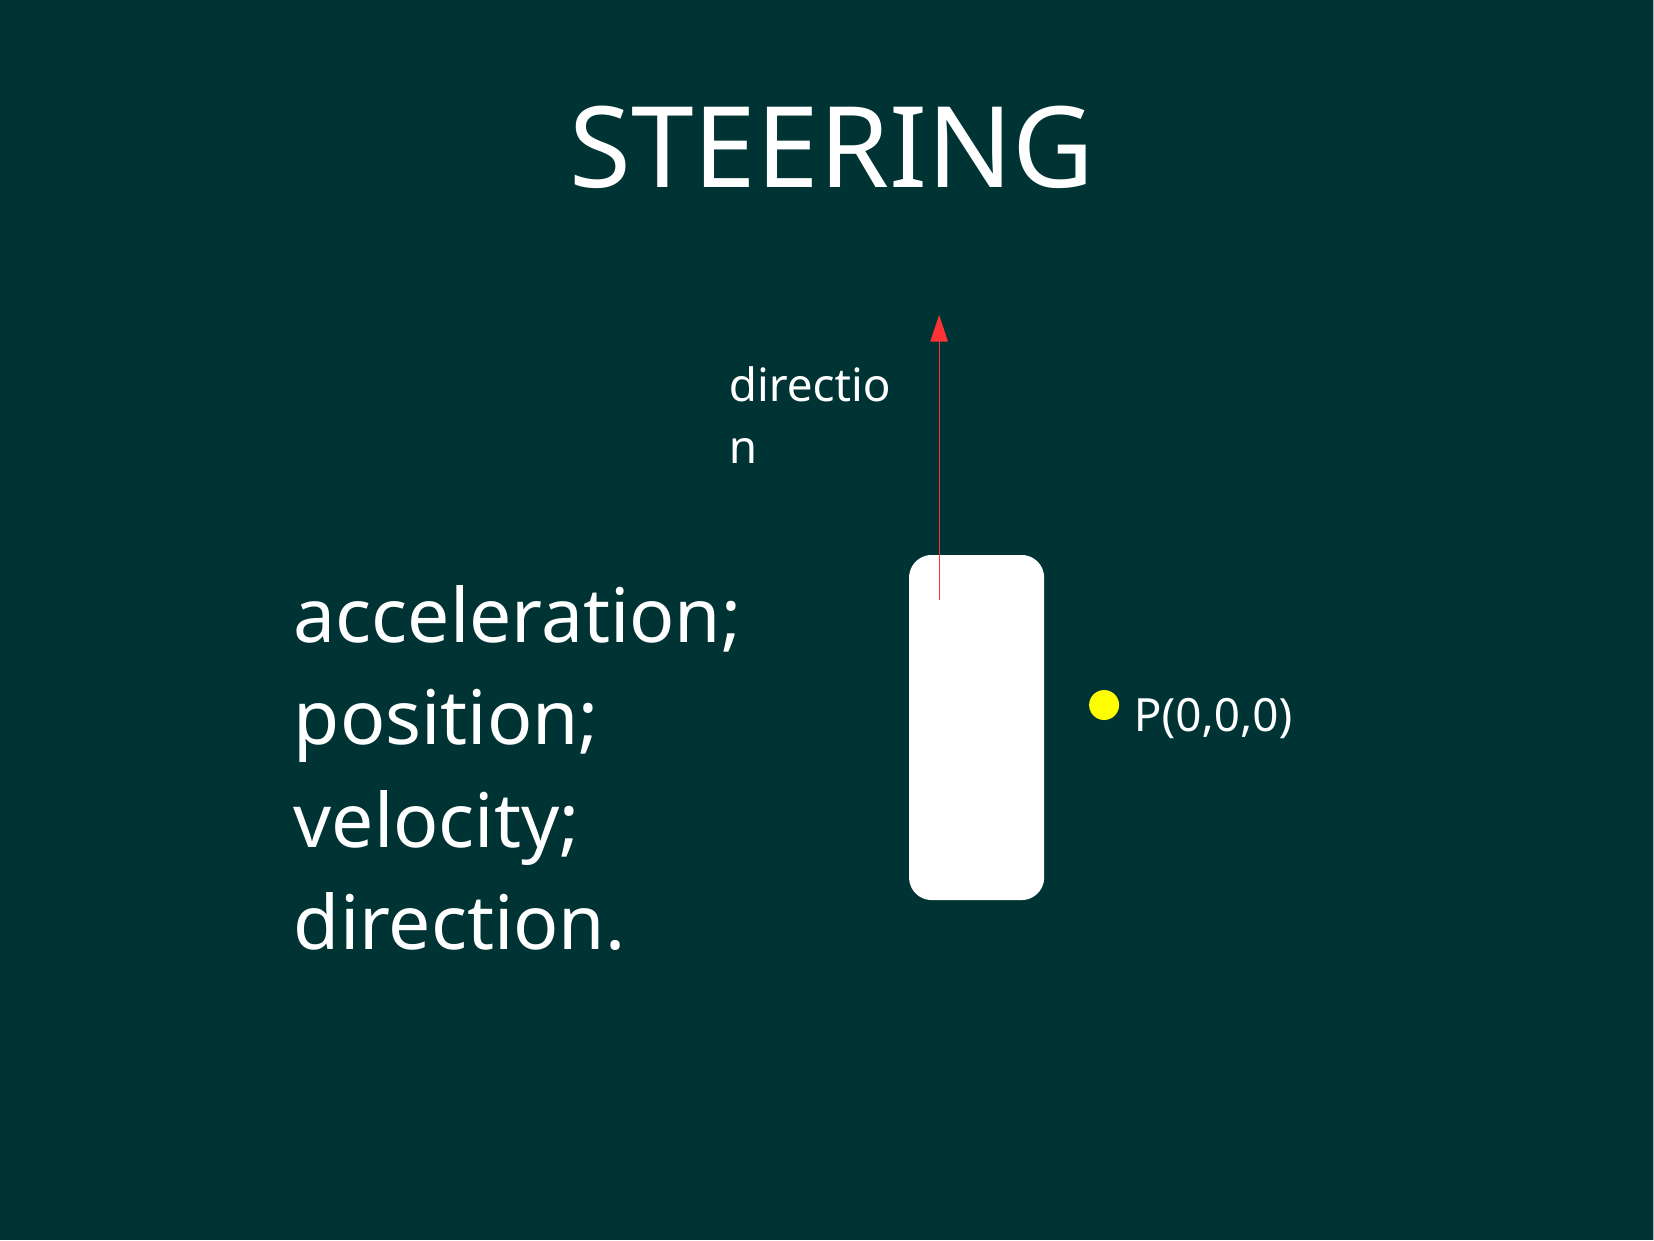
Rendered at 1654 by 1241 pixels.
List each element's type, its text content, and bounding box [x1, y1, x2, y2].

text_box STEERING [555, 60, 1081, 202]
text_box [1089, 690, 1119, 721]
text_box P(0,0,0) [1119, 675, 1306, 742]
text_box [909, 555, 1045, 901]
text_box acceleration; position; velocity; direction. [279, 555, 736, 907]
text_box direction [714, 345, 931, 412]
